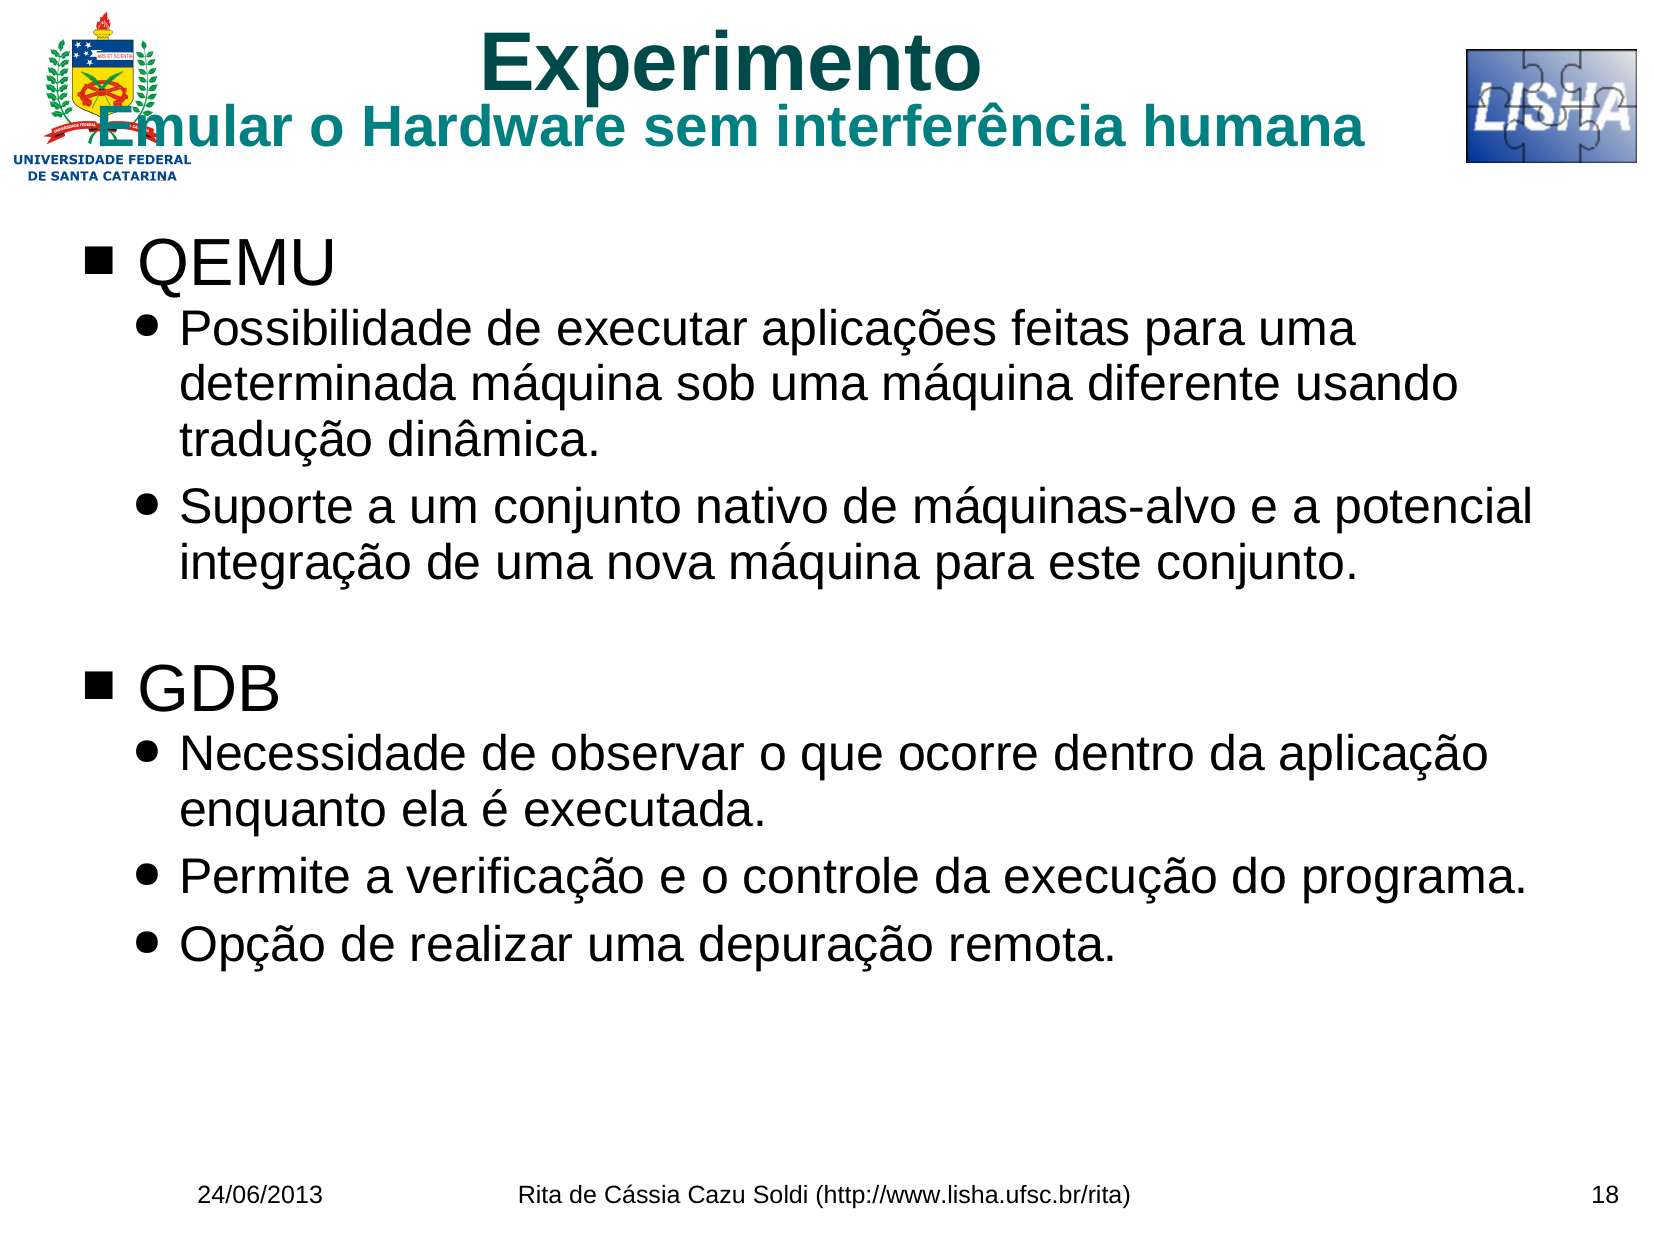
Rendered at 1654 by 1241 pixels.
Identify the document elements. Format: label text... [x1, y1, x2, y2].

title Experimento Emular o Hardware sem interferência humana [37, 9, 1426, 178]
list QEMU Possibilidade de executar aplicações feitas para uma determinada máquina sob uma máquina diferente usando tradução dinâmica. Suporte a um conjunto nativo de máquinas-alvo e a potencial integração de uma nova máquina para este conjunto. GDB Necessidade de observar o que ocorre dentro da aplicação enquanto ela é executada. Permite a verificação e o controle da execução do programa. Opção de realizar uma depuração remota. [37, 225, 1613, 1163]
picture [13, 6, 191, 181]
picture [1466, 49, 1637, 163]
